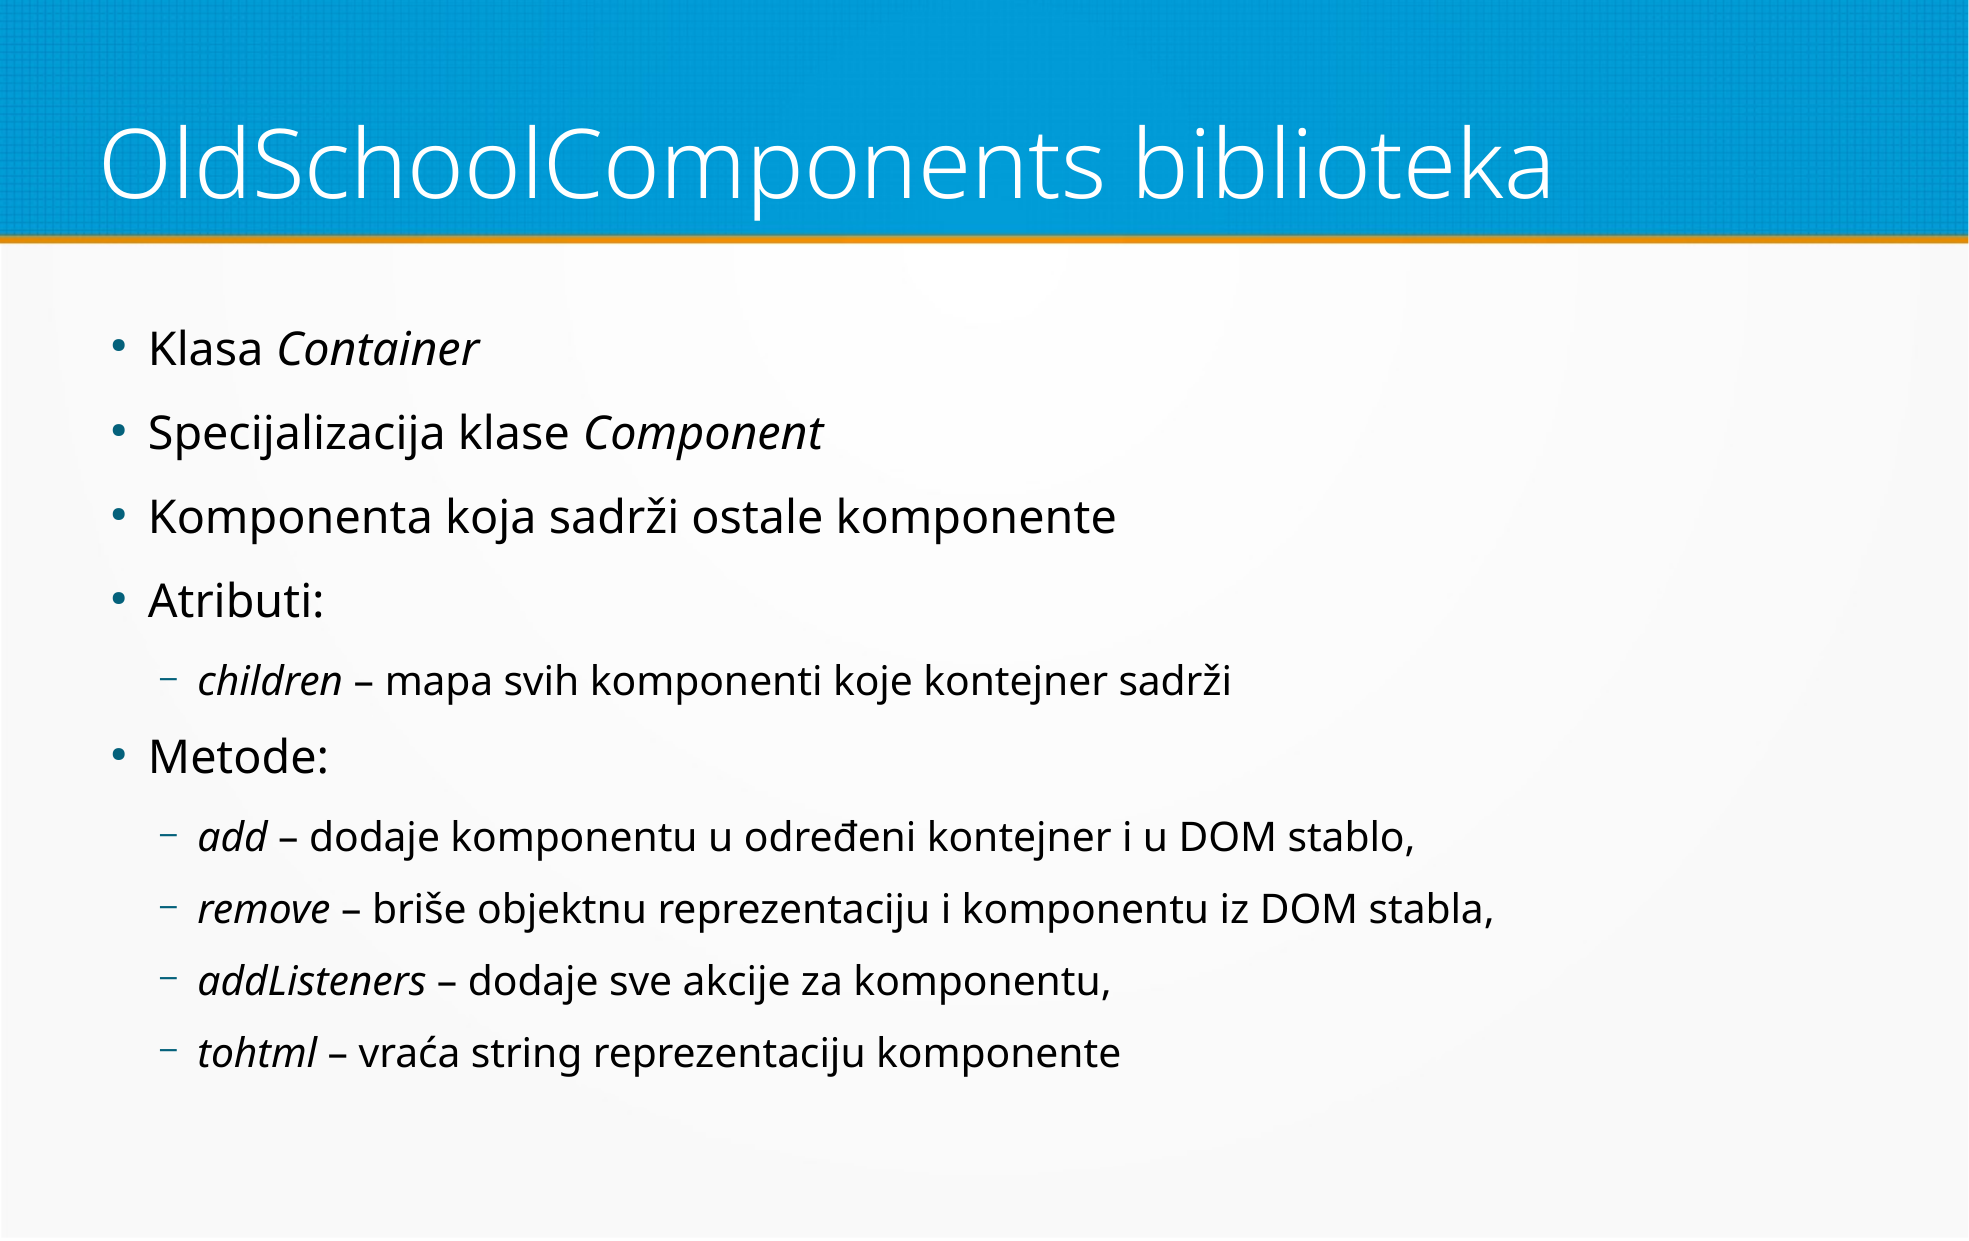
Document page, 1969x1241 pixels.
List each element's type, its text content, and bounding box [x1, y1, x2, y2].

title OldSchoolComponents biblioteka [98, 19, 1870, 227]
picture [0, 233, 1969, 1241]
list Klasa Container Specijalizacija klase Component Komponenta koja sadrži ostale komponente Atributi: children – mapa svih komponenti koje kontejner sadrži Metode: add – dodaje komponentu u određeni kontejner i u DOM stablo, remove – briše objektnu reprezentaciju i komponentu iz DOM stabla, addListeners – dodaje sve akcije za komponentu, tohtml – vraća string reprezentaciju komponente [98, 315, 1861, 1081]
